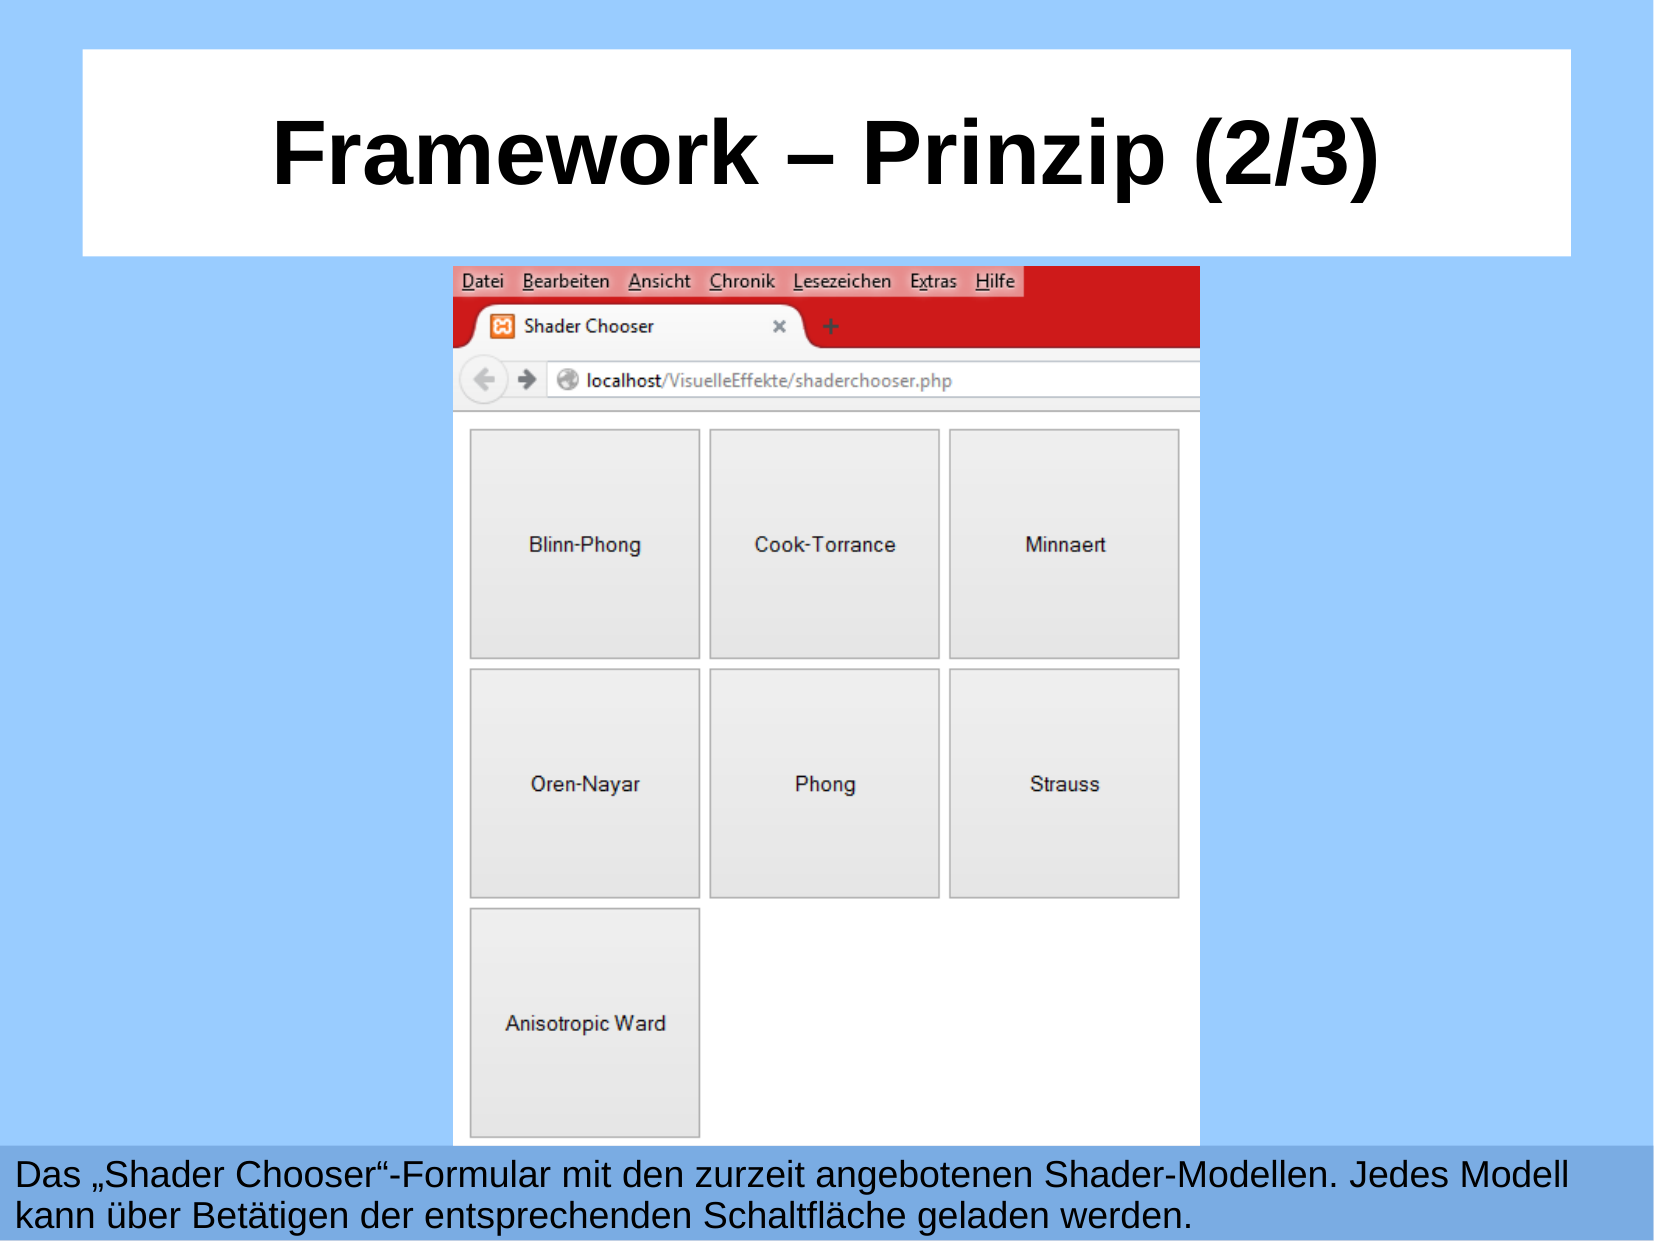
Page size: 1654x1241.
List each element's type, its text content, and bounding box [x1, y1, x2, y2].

title Framework – Prinzip (2/3) [82, 49, 1571, 257]
text_box Das „Shader Chooser“-Formular mit den zurzeit angebotenen Shader-Modellen. Jedes Modell kann über Betätigen der entsprechenden Schaltfläche geladen werden. [0, 1145, 1654, 1241]
picture [453, 266, 1200, 1145]
